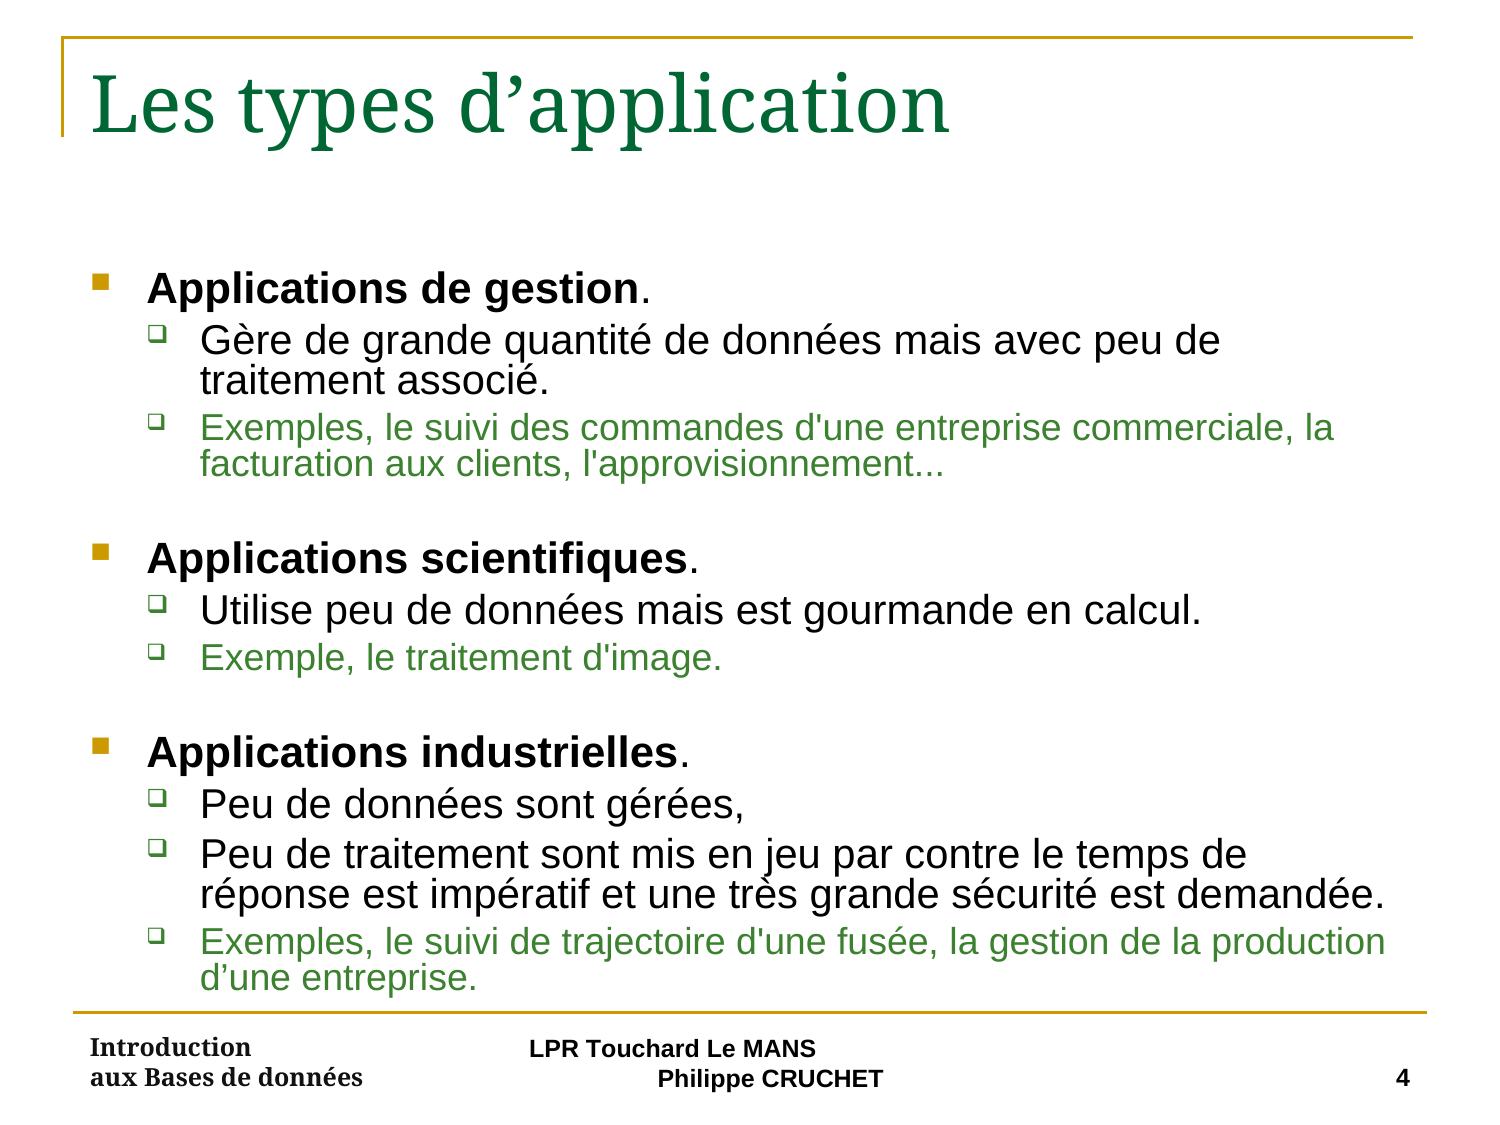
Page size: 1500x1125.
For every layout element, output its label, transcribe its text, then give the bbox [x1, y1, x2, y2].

list Applications de gestion. Gère de grande quantité de données mais avec peu de traitement associé. Exemples, le suivi des commandes d'une entreprise commerciale, la facturation aux clients, l'approvisionnement... Applications scientifiques. Utilise peu de données mais est gourmande en calcul. Exemple, le traitement d'image. Applications industrielles. Peu de données sont gérées, Peu de traitement sont mis en jeu par contre le temps de réponse est impératif et une très grande sécurité est demandée. Exemples, le suivi de trajectoire d'une fusée, la gestion de la production d’une entreprise. [75, 262, 1426, 1006]
text_box LPR Touchard Le MANS Philippe CRUCHET [512, 1025, 988, 1101]
text_box <numéro> [1074, 1024, 1426, 1100]
title Les types d’application [75, 45, 1426, 233]
